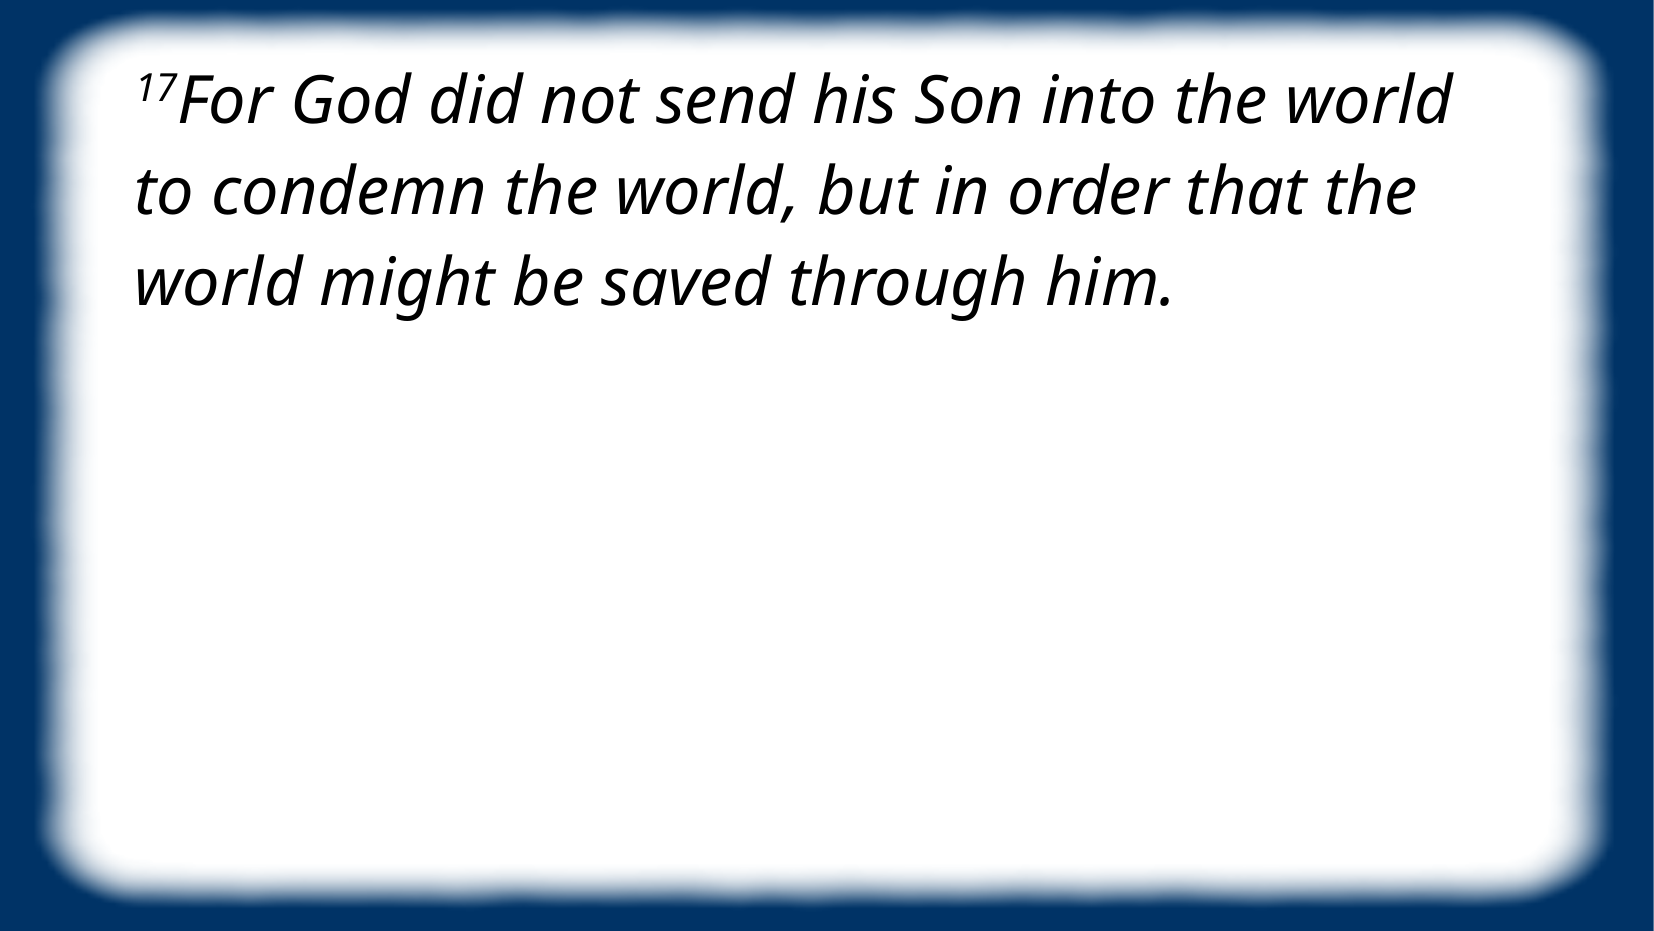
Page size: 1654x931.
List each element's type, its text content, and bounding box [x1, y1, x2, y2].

text_box 17For God did not send his Son into the world to condemn the world, but in order that the world might be saved through him. [120, 45, 1531, 346]
picture [0, 0, 1654, 931]
